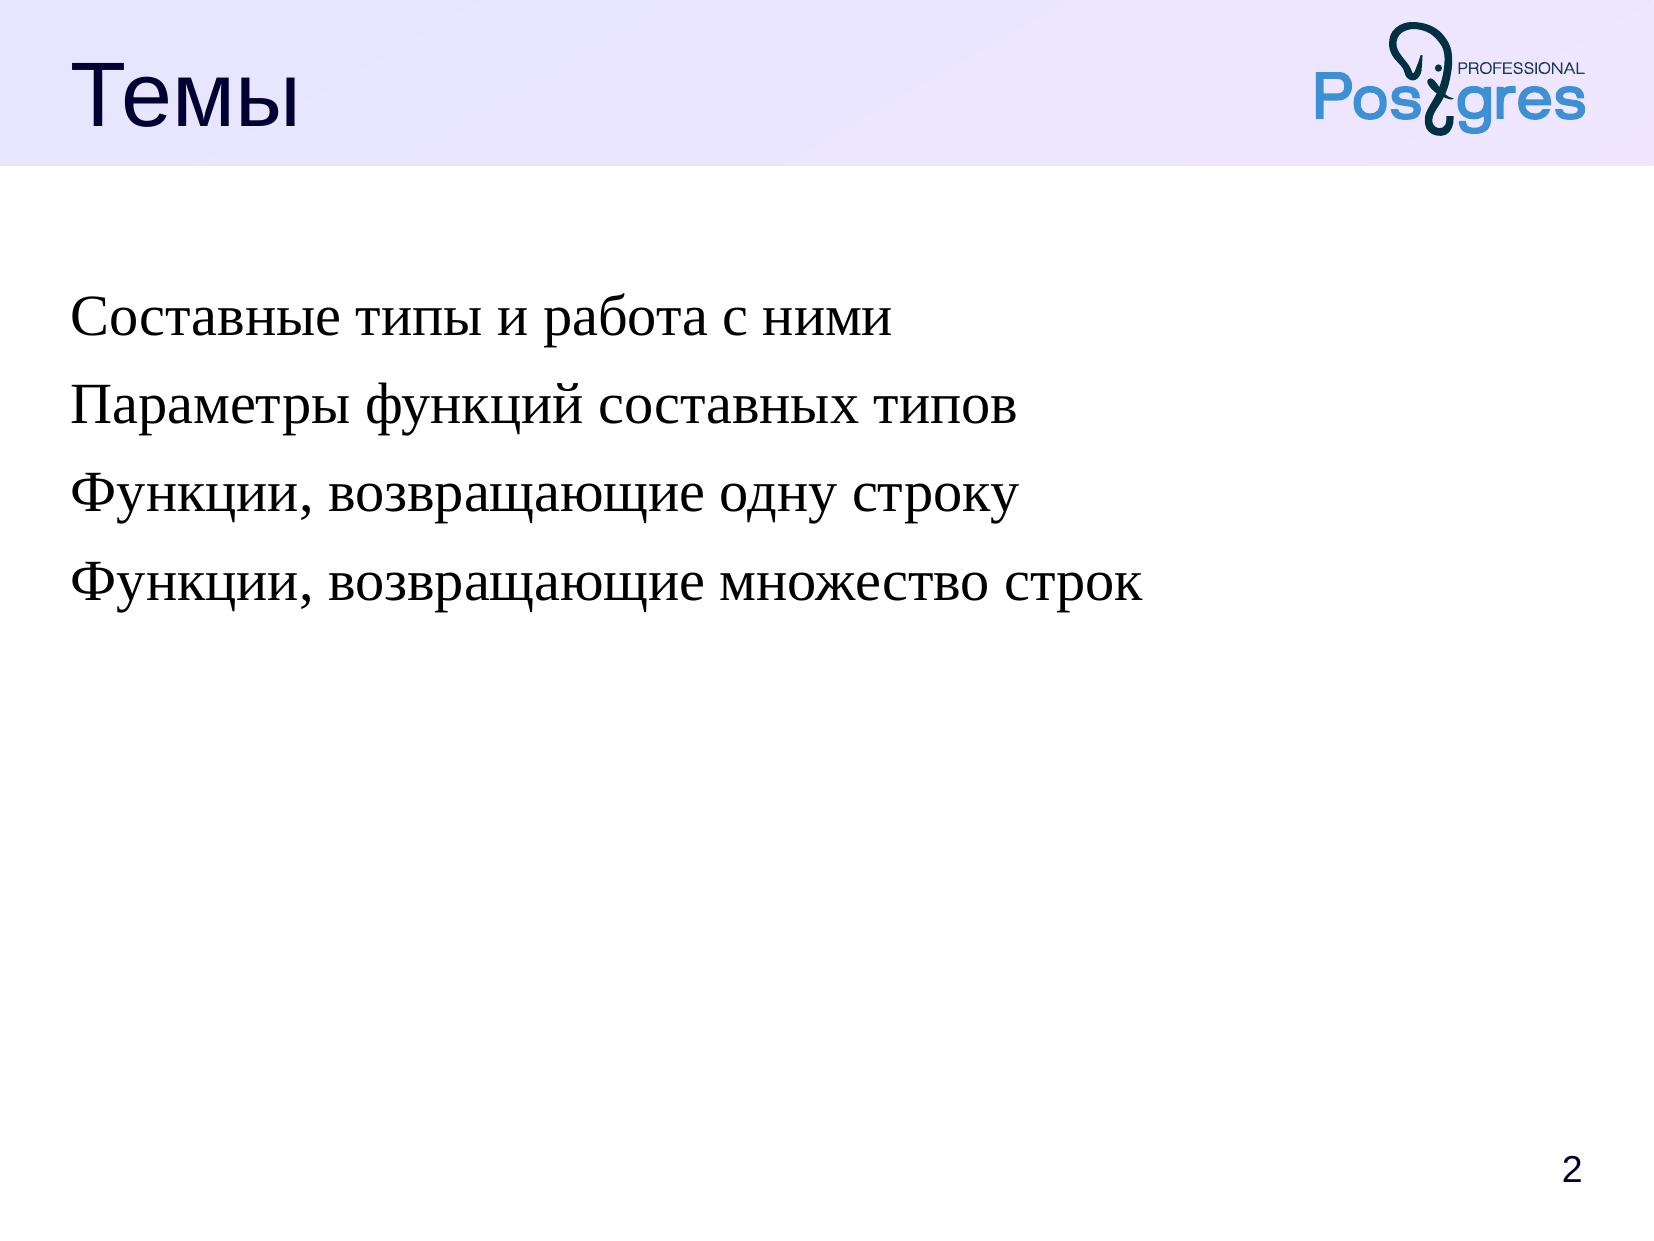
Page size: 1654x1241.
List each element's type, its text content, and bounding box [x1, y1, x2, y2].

title Темы [70, 43, 1241, 147]
list Составные типы и работа с ними Параметры функций составных типов Функции, возвращающие одну строку Функции, возвращающие множество строк [70, 283, 1583, 1141]
